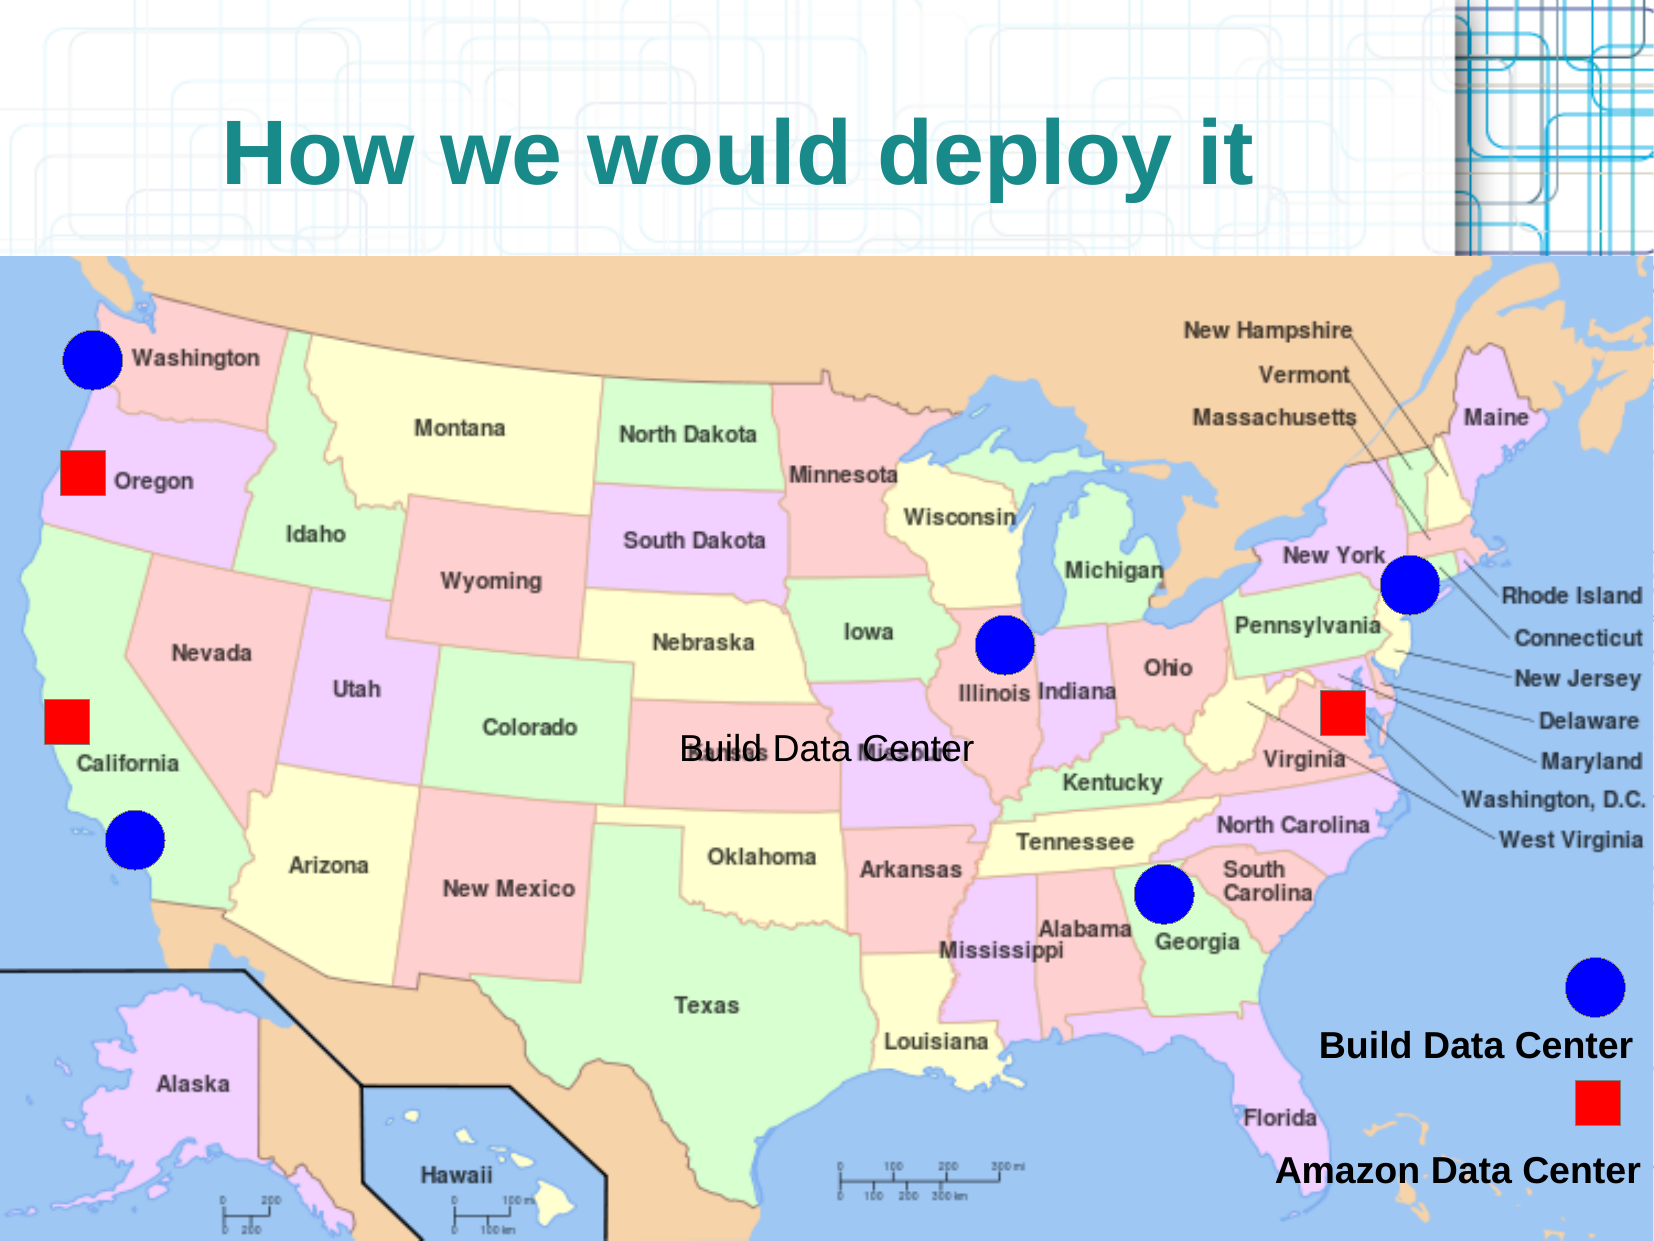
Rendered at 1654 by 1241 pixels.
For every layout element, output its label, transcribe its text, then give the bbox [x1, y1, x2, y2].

text_box Build Data Center [1304, 1017, 1649, 1076]
picture [0, 0, 1654, 1241]
text_box [1575, 1080, 1621, 1126]
text_box [975, 615, 1036, 676]
text_box [105, 810, 166, 871]
text_box [1320, 690, 1366, 736]
text_box [1565, 957, 1626, 1017]
text_box [60, 450, 106, 496]
text_box [1134, 864, 1195, 925]
text_box [44, 699, 90, 745]
text_box Amazon Data Center [1260, 1141, 1654, 1201]
text_box [62, 330, 123, 391]
title How we would deploy it [59, 49, 1418, 256]
text_box [1380, 555, 1441, 616]
